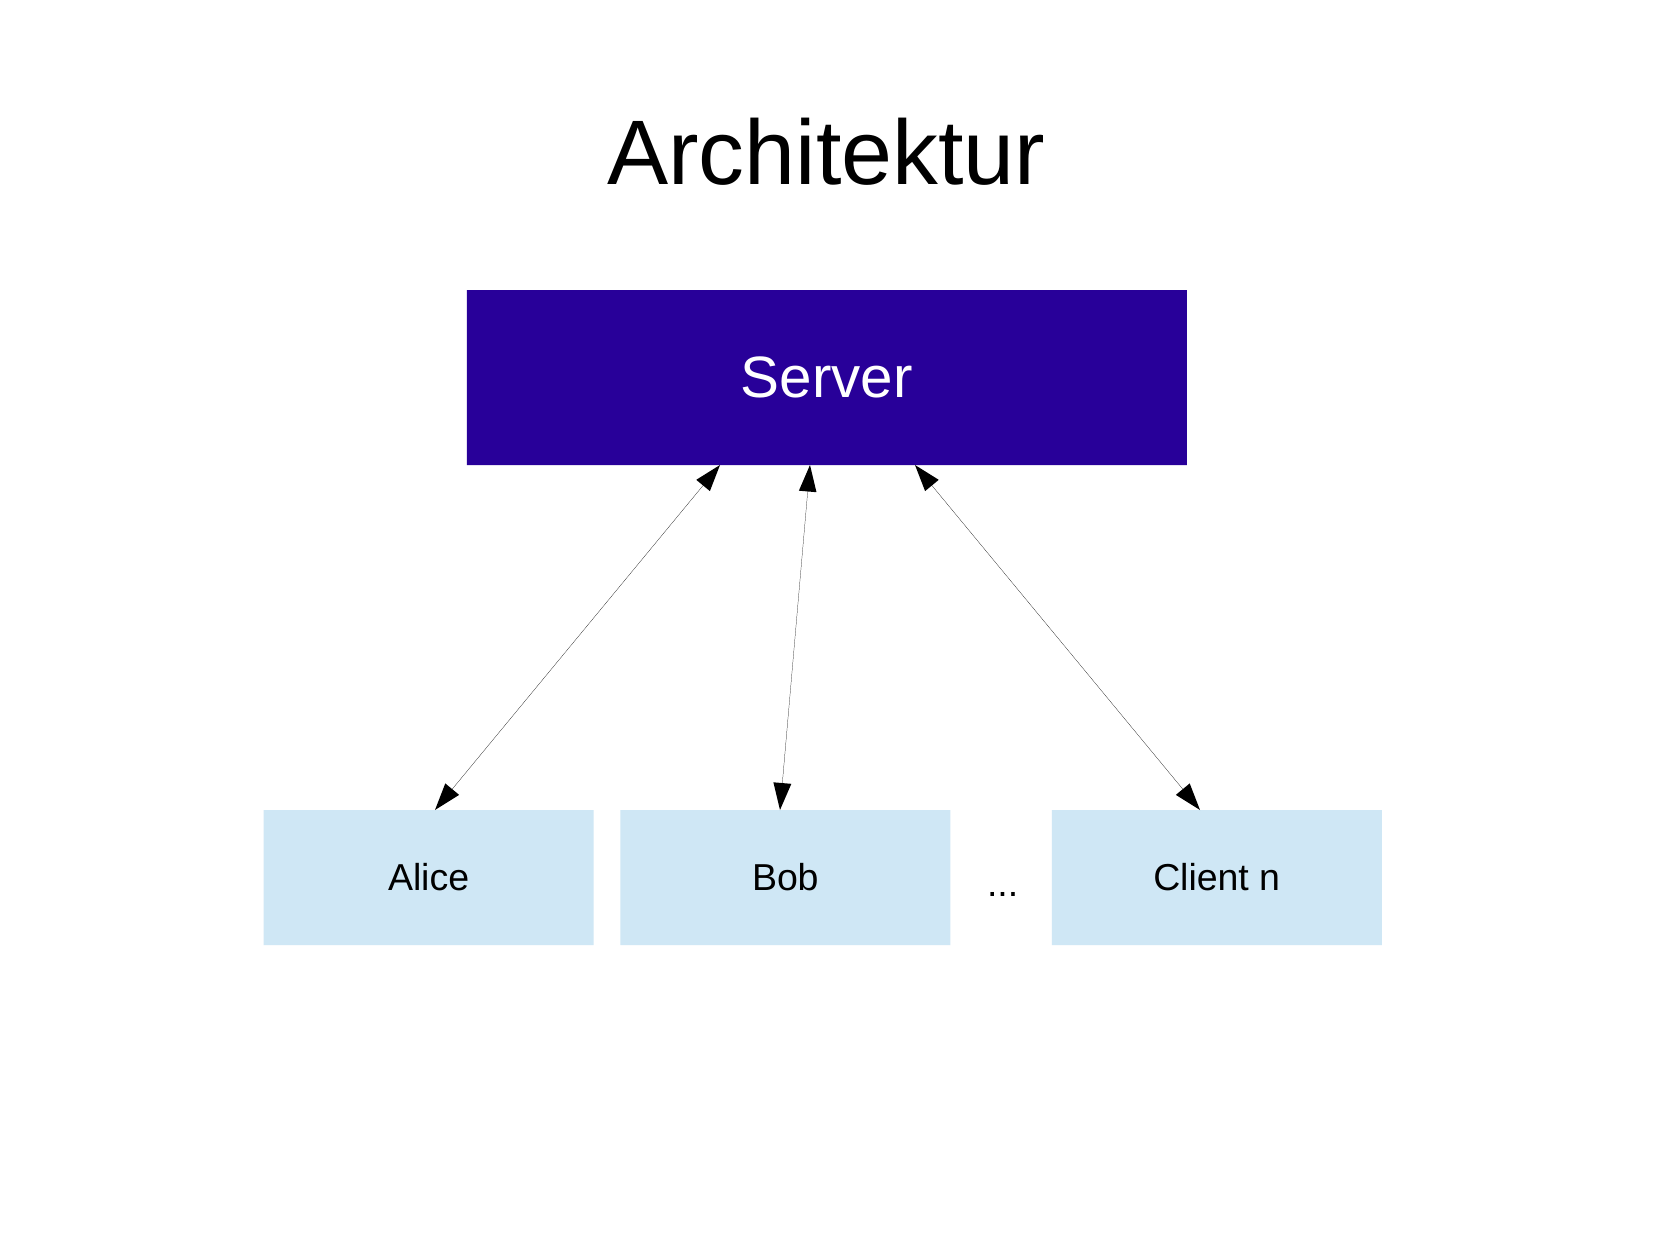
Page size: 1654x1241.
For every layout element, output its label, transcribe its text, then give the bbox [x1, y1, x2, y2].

text_box ... [972, 855, 1034, 913]
text_box Alice [263, 810, 594, 946]
text_box Bob [620, 810, 951, 946]
text_box Server [466, 290, 1187, 466]
text_box Client n [1051, 810, 1382, 946]
title Architektur [82, 49, 1571, 257]
